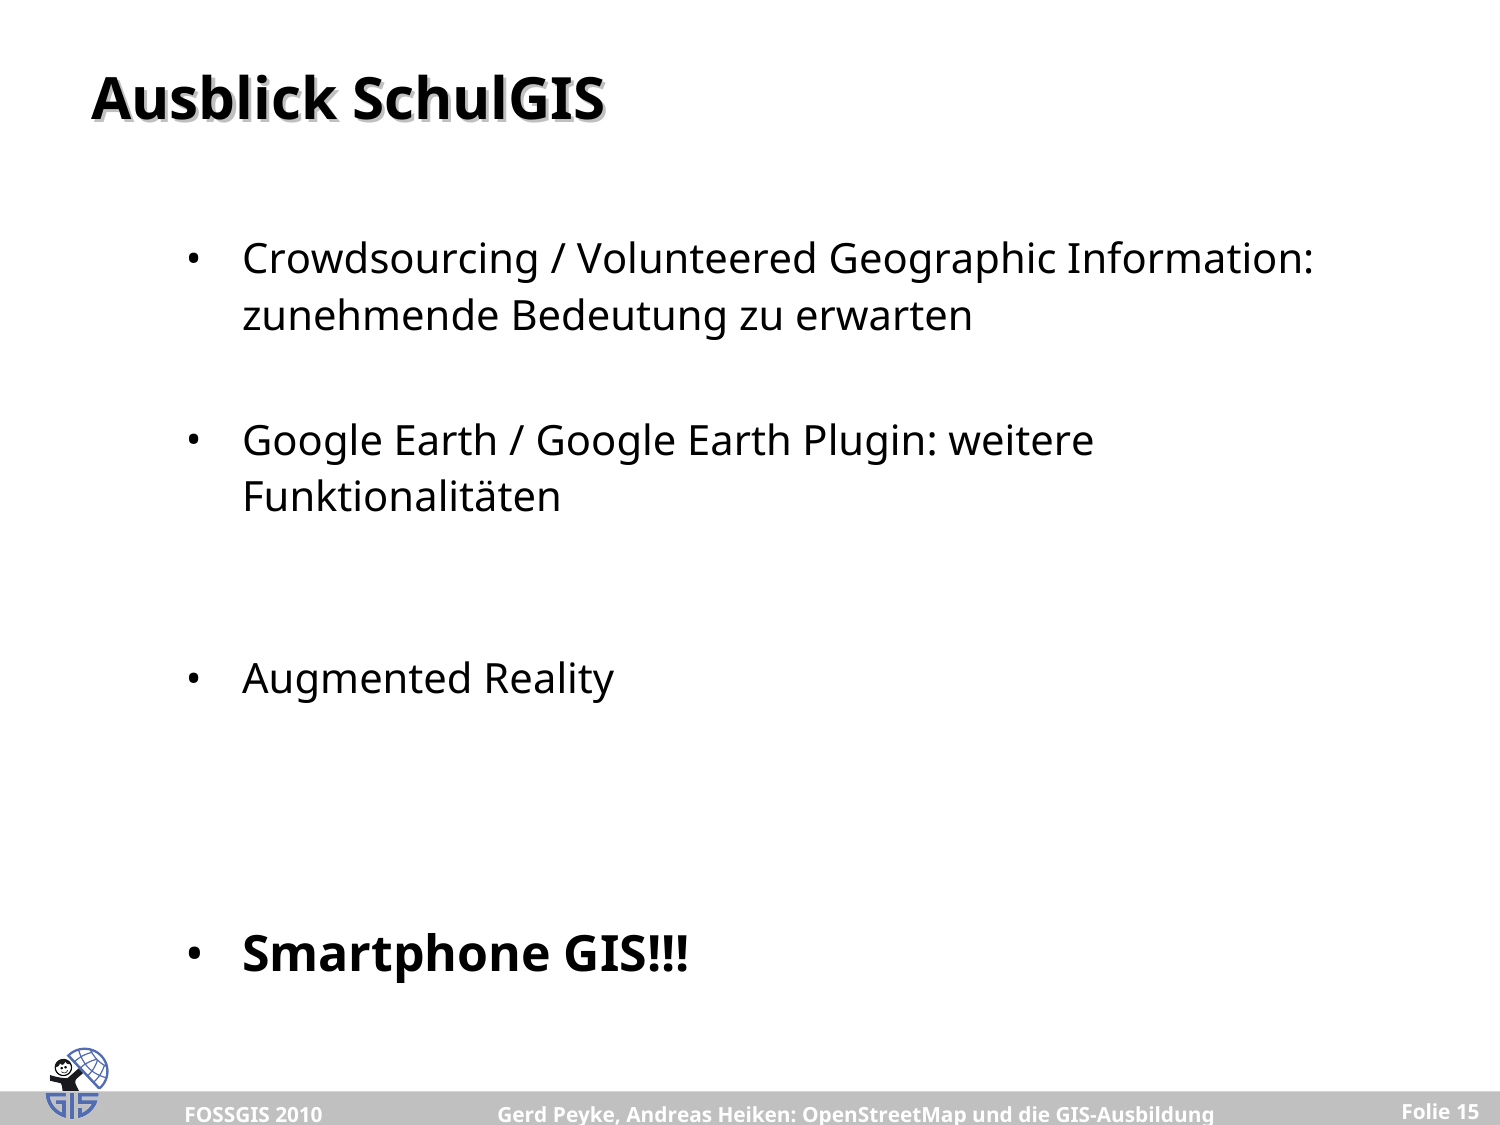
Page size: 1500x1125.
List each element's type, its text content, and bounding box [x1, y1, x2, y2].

title Ausblick SchulGIS [76, 45, 1331, 149]
picture [44, 1047, 110, 1120]
list Crowdsourcing / Volunteered Geographic Information: zunehmende Bedeutung zu erwarten Google Earth / Google Earth Plugin: weitere Funktionalitäten Augmented Reality Smartphone GIS!!! [171, 221, 1425, 1054]
